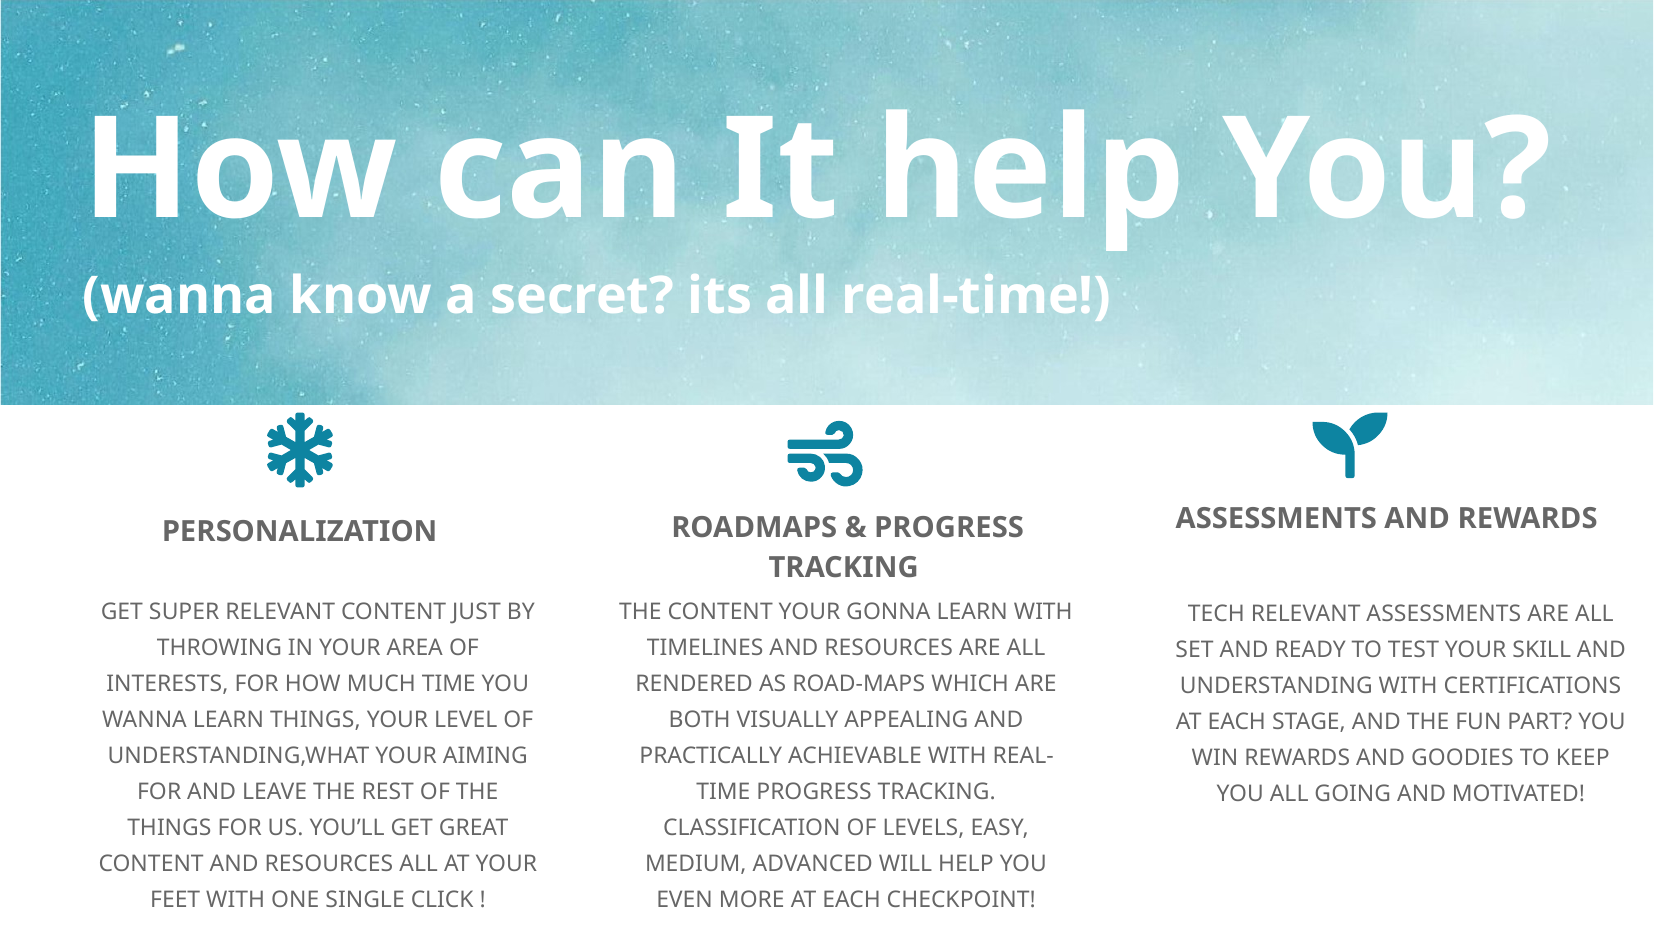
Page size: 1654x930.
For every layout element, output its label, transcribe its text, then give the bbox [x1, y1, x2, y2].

text_box [1312, 421, 1355, 449]
text_box [787, 420, 854, 449]
text_box Get Super relevant content just by throwing in your area of interests, for how much time you wanna learn things, your level of understanding,what your aiming for and leave the rest of the things for us. You’ll get great content and resources all at your feet with one single click ! [75, 575, 562, 930]
text_box [787, 453, 825, 482]
text_box [823, 453, 863, 487]
text_box Personalization [75, 484, 525, 575]
text_box [1349, 412, 1388, 446]
picture [2, 1, 1653, 405]
text_box Assessments and Rewards [1128, 449, 1653, 585]
title How can It help You? (wanna know a secret? its all real-time!) [82, 65, 1571, 330]
text_box [267, 412, 333, 488]
text_box Tech relevant assessments are all set and ready to test your skill and understanding with certifications at each stage, and the fun part? You win rewards and goodies to keep you all GOING and motivated! [1151, 585, 1651, 826]
text_box Roadmaps & Progress Tracking [600, 484, 1088, 580]
text_box The content your gonna learn with timelines and resources are all rendered as road-maps which are both visually appealing and practically achievable with real-time progress tracking. Classification of levels, easy, medium, advanced will help you even more at each checkpoint! [600, 580, 1093, 925]
